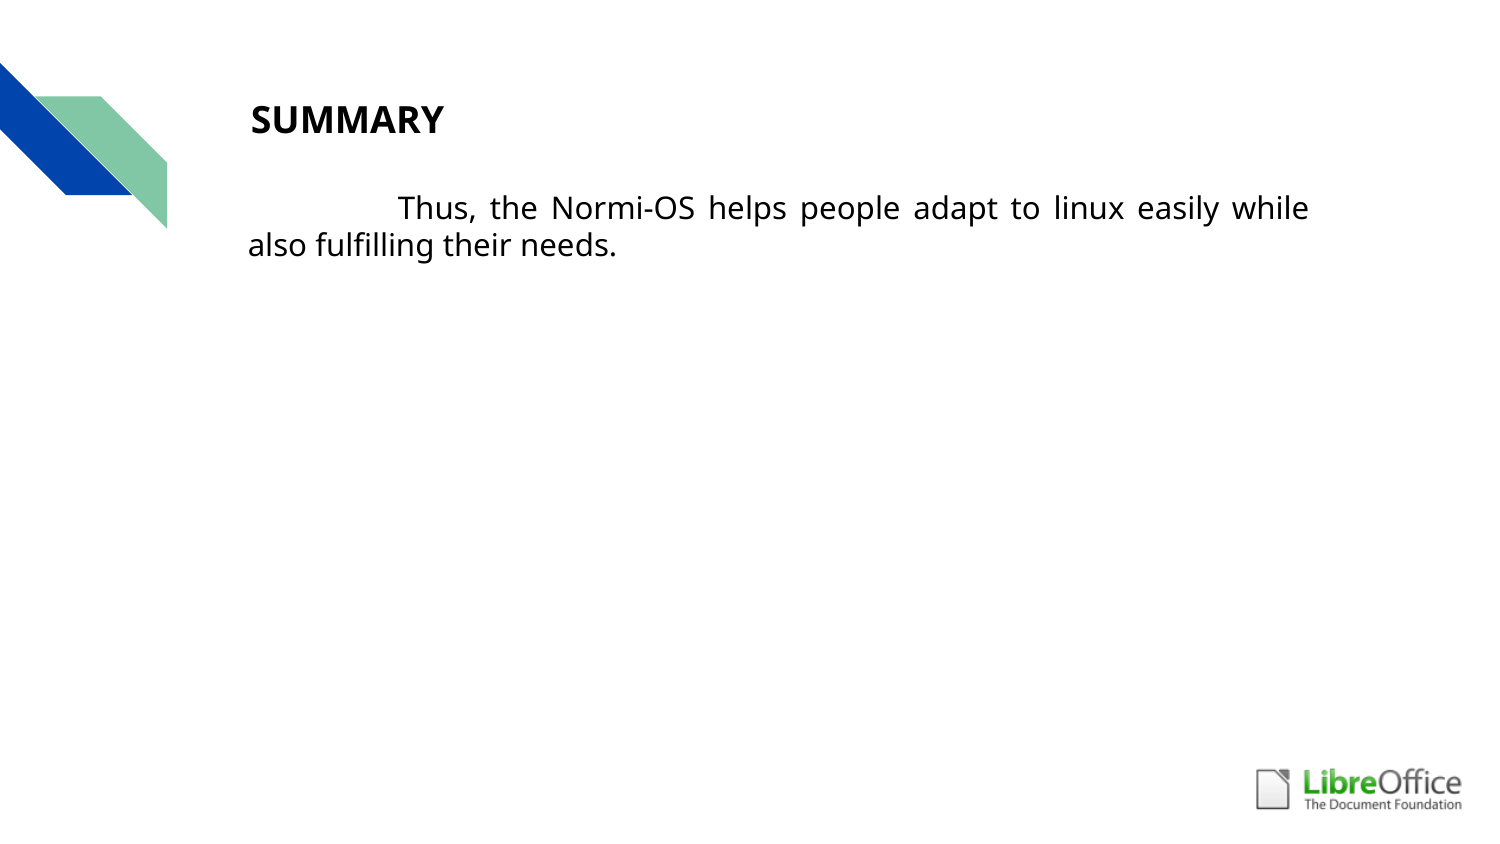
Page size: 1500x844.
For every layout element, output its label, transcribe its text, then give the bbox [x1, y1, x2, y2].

text_box Thus, the Normi-OS helps people adapt to linux easily while also fulfilling their needs. [233, 180, 1326, 430]
picture [1240, 751, 1477, 827]
text_box SUMMARY [236, 88, 1004, 151]
